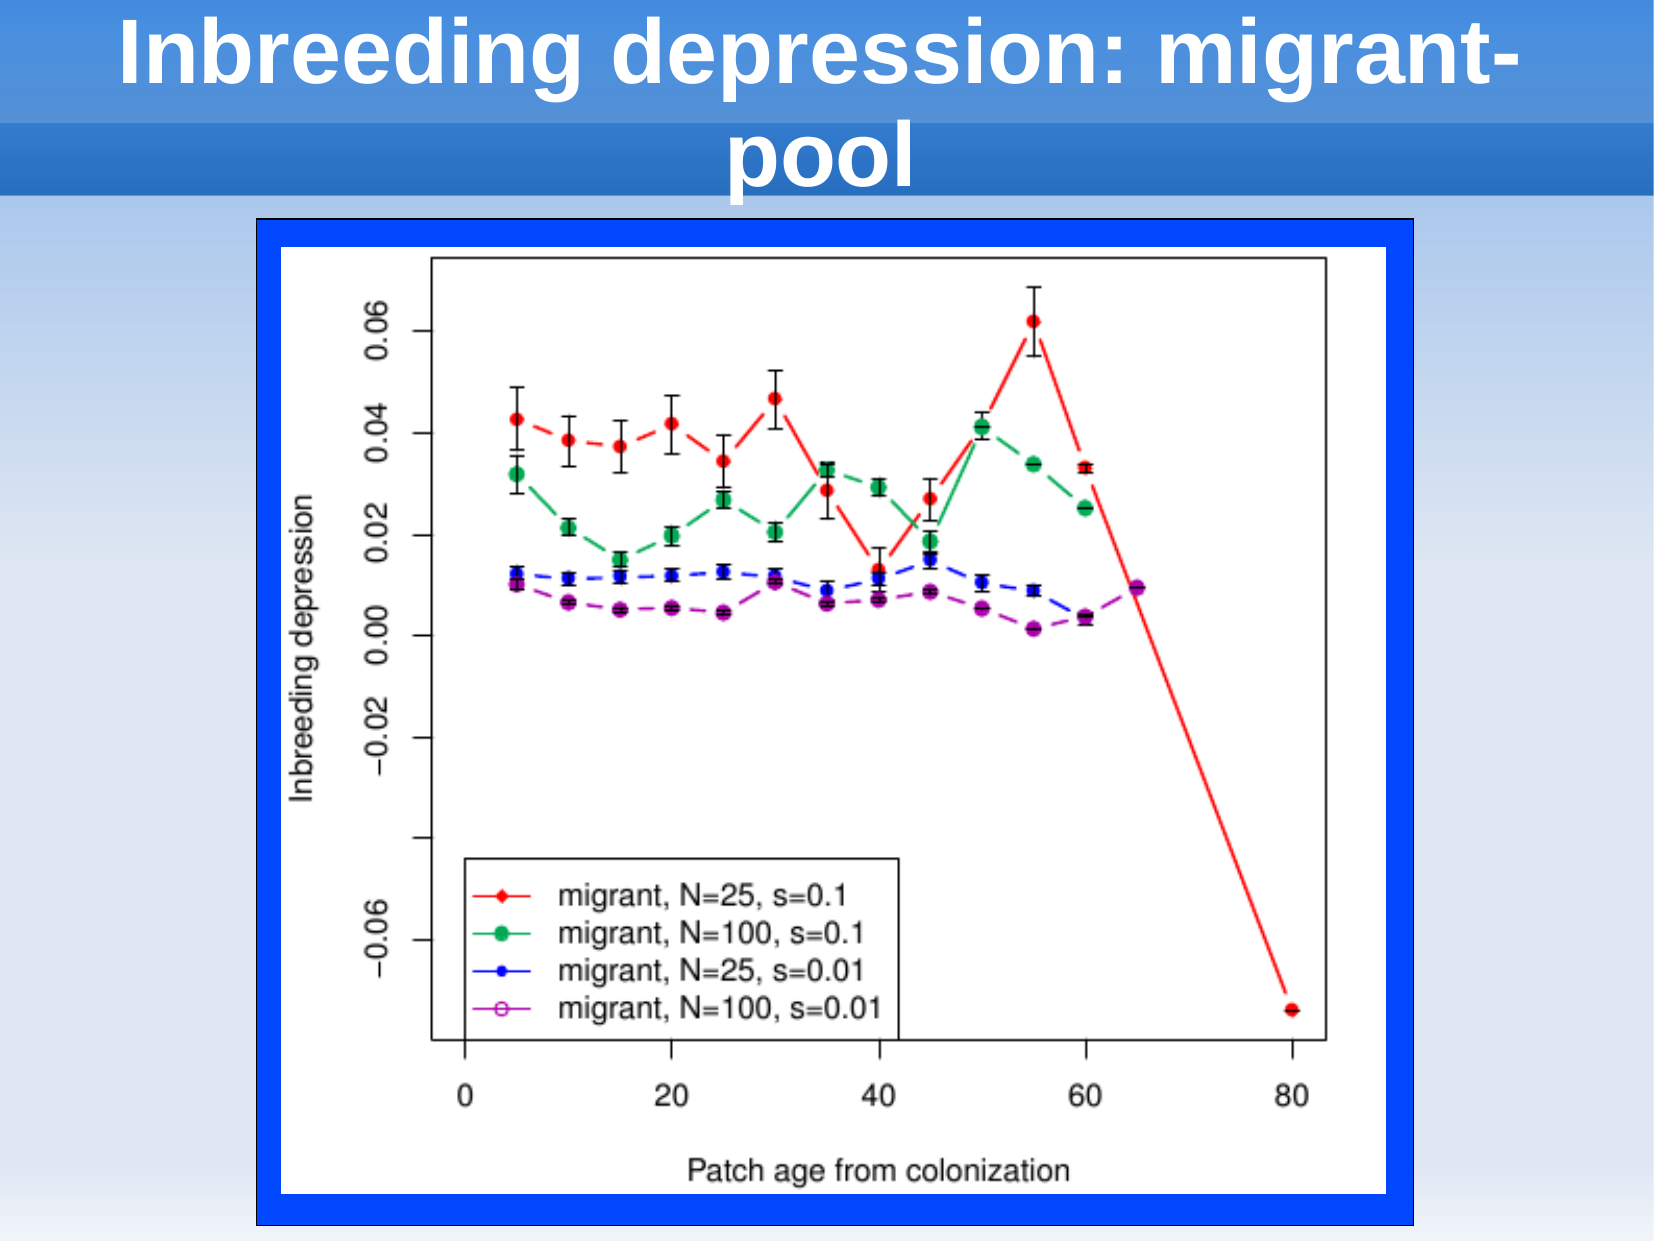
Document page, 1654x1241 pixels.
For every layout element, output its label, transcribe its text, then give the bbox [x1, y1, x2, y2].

picture [0, 0, 1654, 1241]
text_box [256, 219, 1414, 1226]
title Inbreeding depression: migrant-pool [76, 0, 1565, 208]
